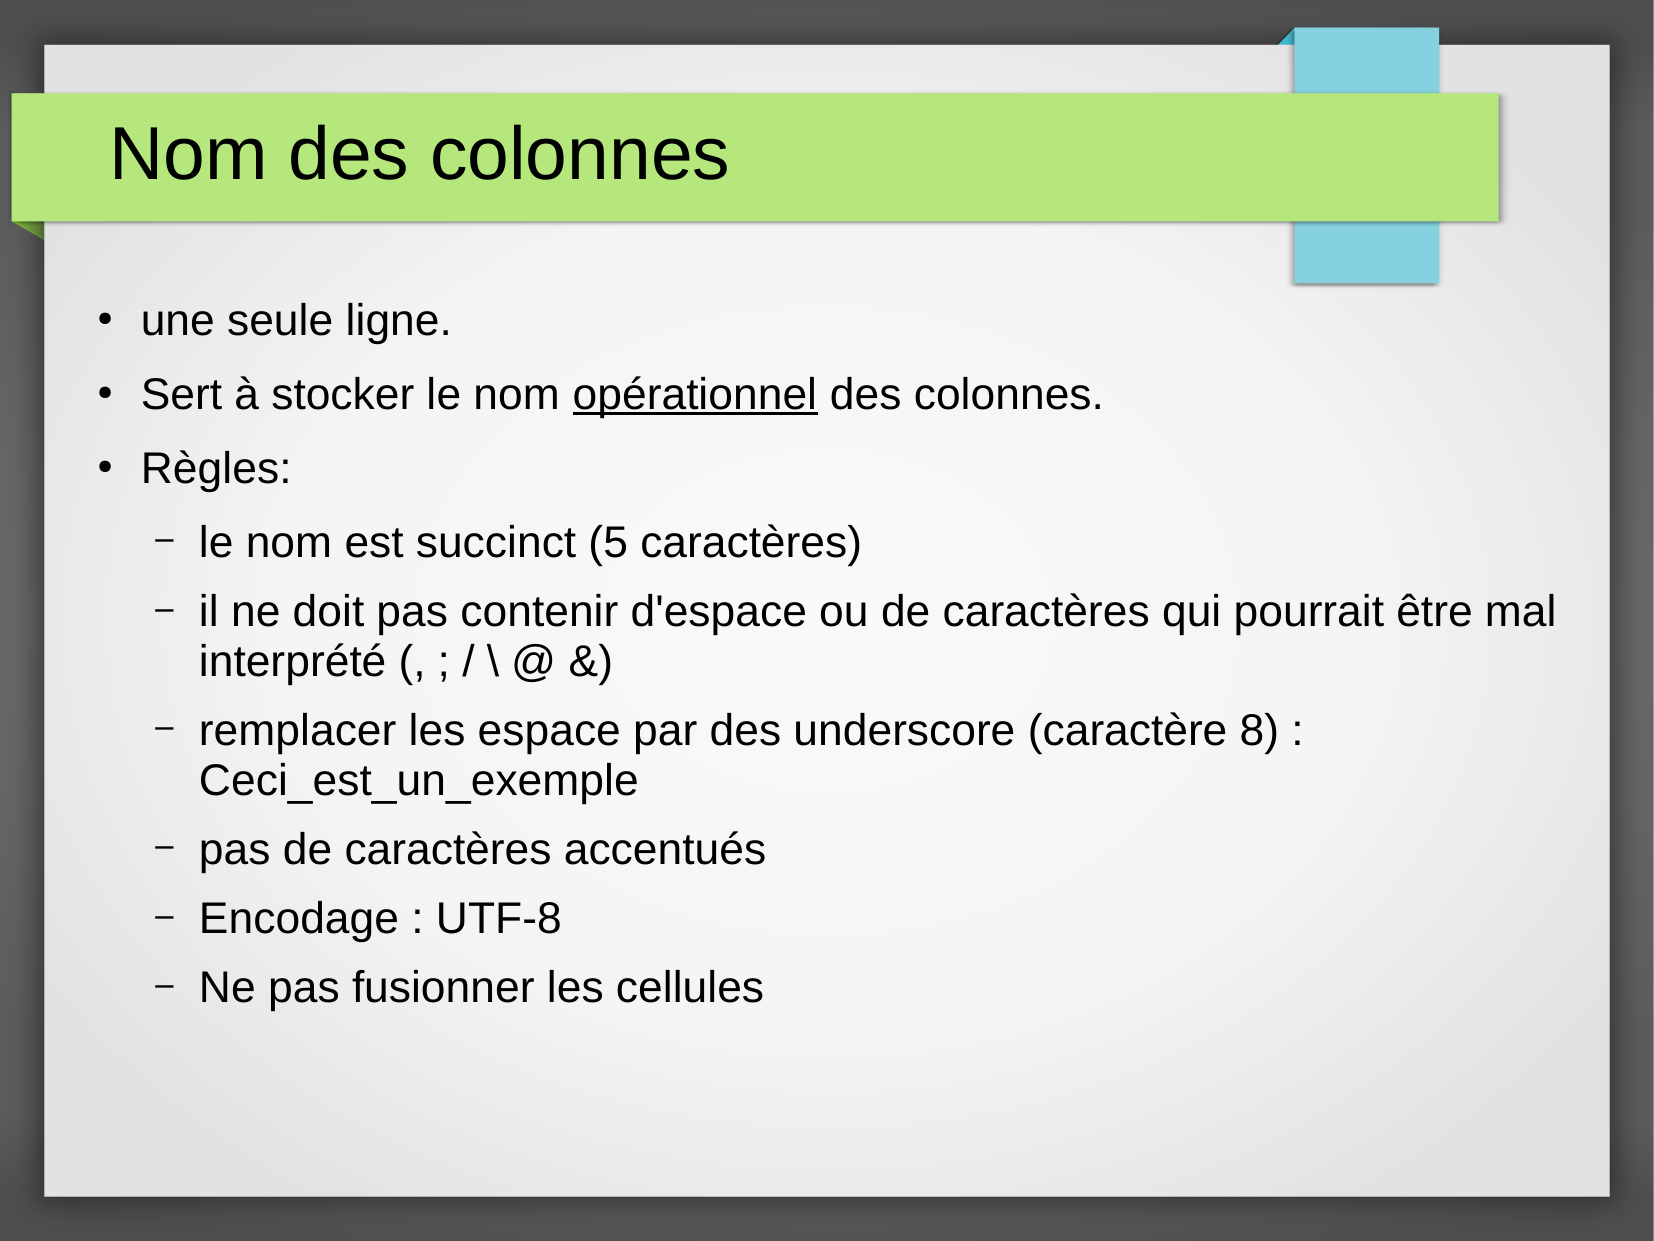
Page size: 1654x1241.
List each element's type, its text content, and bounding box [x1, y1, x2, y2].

list une seule ligne. Sert à stocker le nom opérationnel des colonnes. Règles: le nom est succinct (5 caractères) il ne doit pas contenir d'espace ou de caractères qui pourrait être mal interprété (, ; / \ @ &) remplacer les espace par des underscore (caractère 8) : Ceci_est_un_exemple pas de caractères accentués Encodage : UTF-8 Ne pas fusionner les cellules [82, 295, 1571, 1015]
title Nom des colonnes [82, 94, 1264, 213]
picture [0, 0, 1654, 1241]
